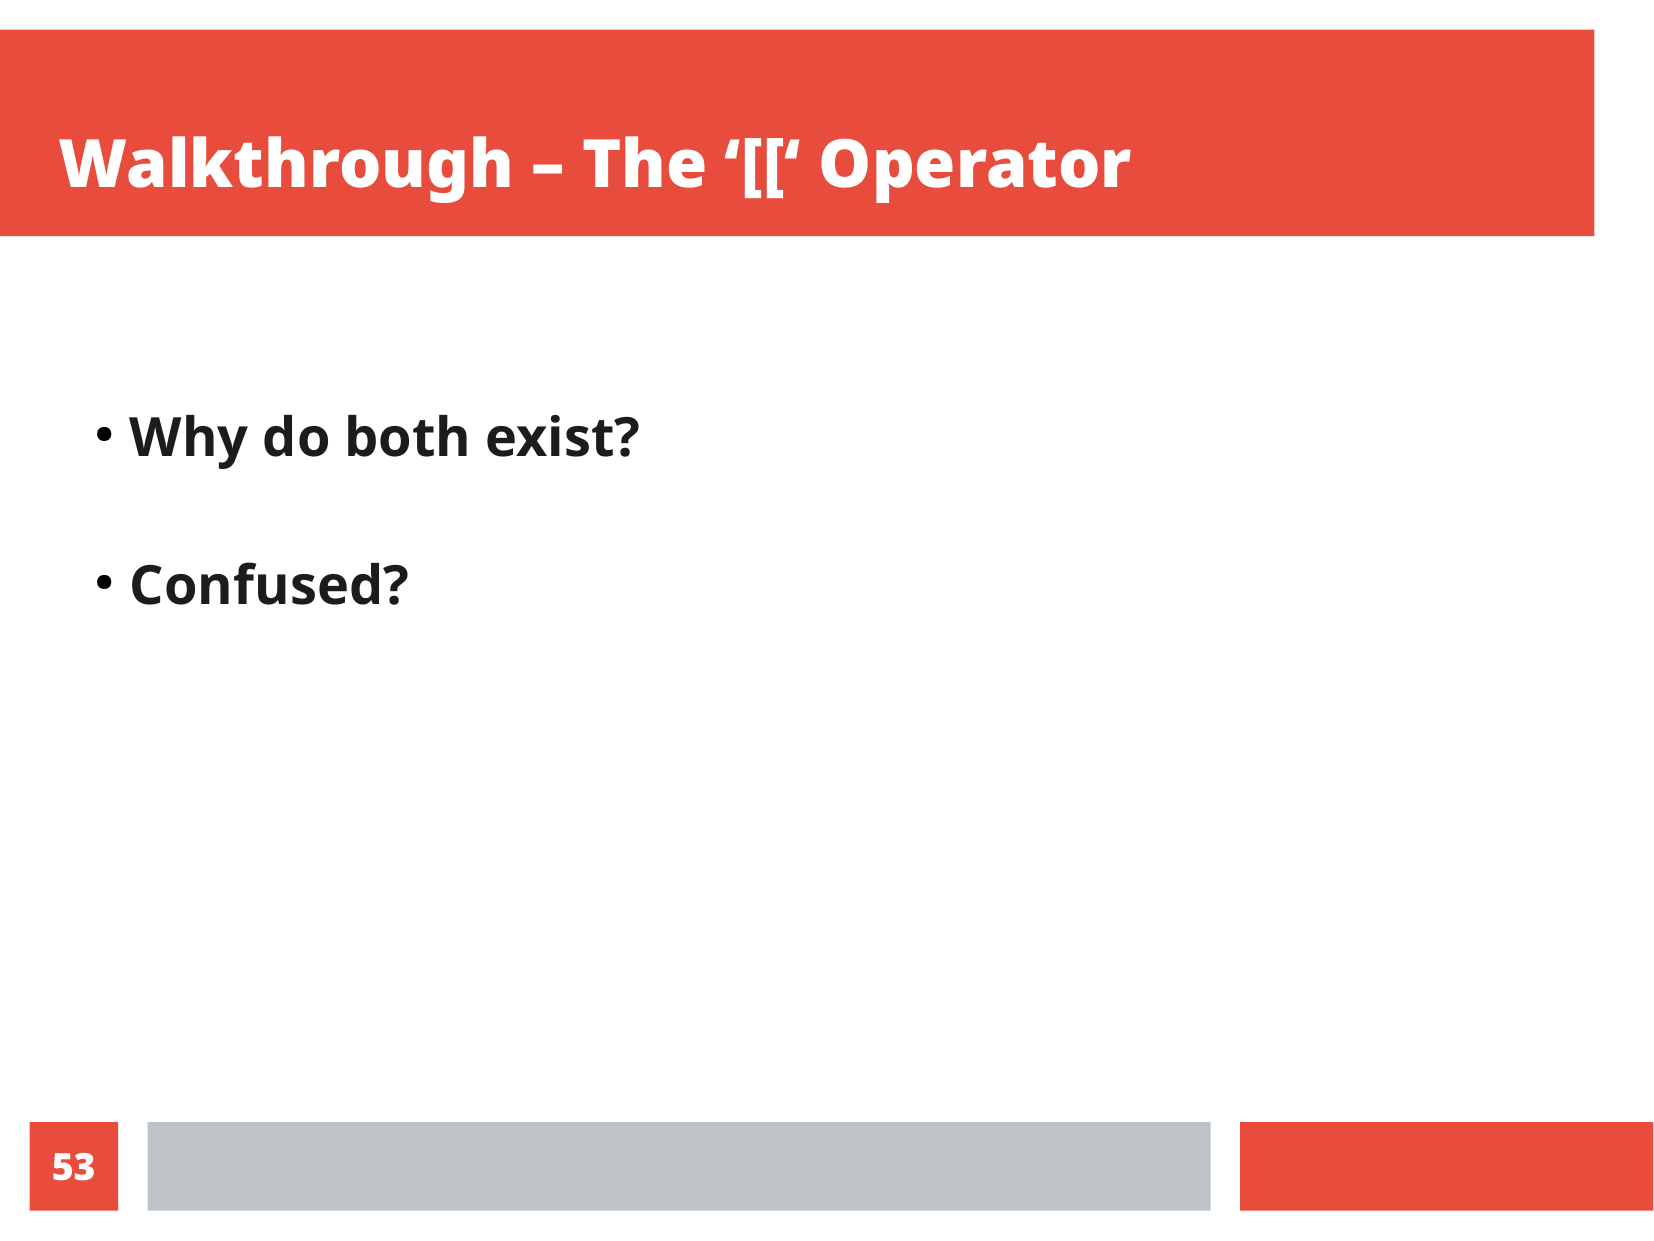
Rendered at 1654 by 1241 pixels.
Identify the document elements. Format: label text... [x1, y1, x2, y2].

title Walkthrough – The ‘[[‘ Operator [59, 59, 1595, 207]
subtitle Why do both exist? Confused? [59, 324, 1565, 1093]
